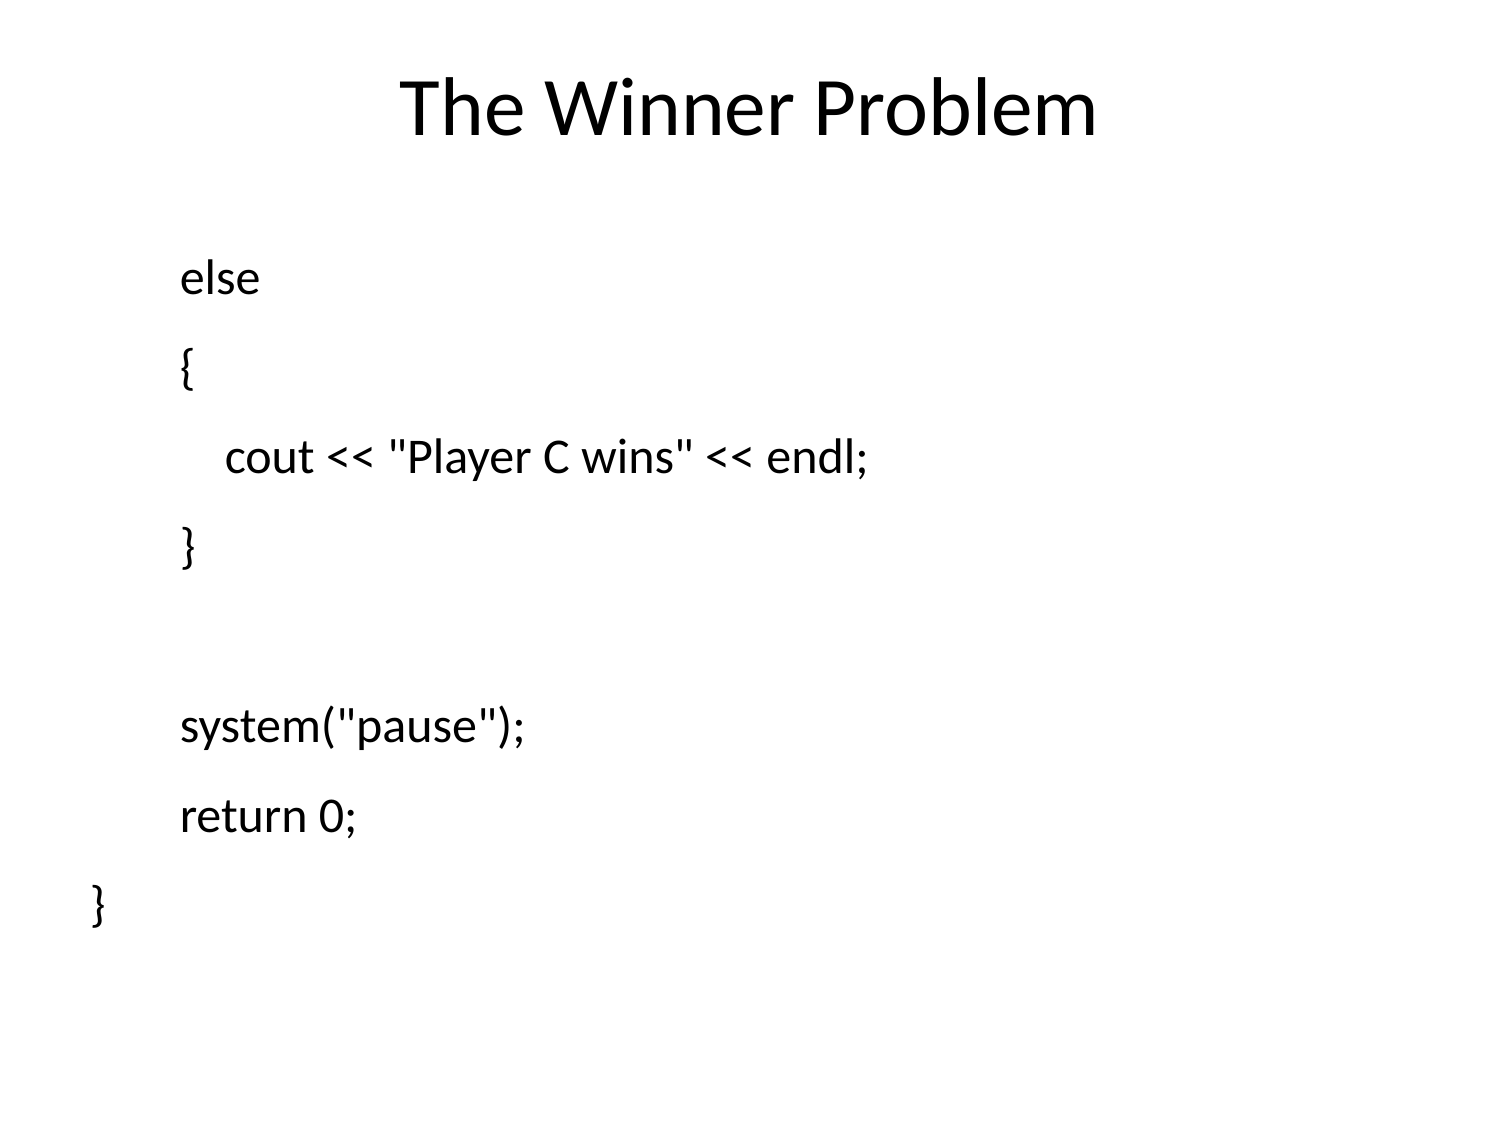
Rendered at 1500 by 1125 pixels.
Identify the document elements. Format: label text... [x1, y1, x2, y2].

title The Winner Problem [75, 45, 1425, 233]
list else { cout << "Player C wins" << endl; } system("pause"); return 0; } [75, 237, 1450, 980]
